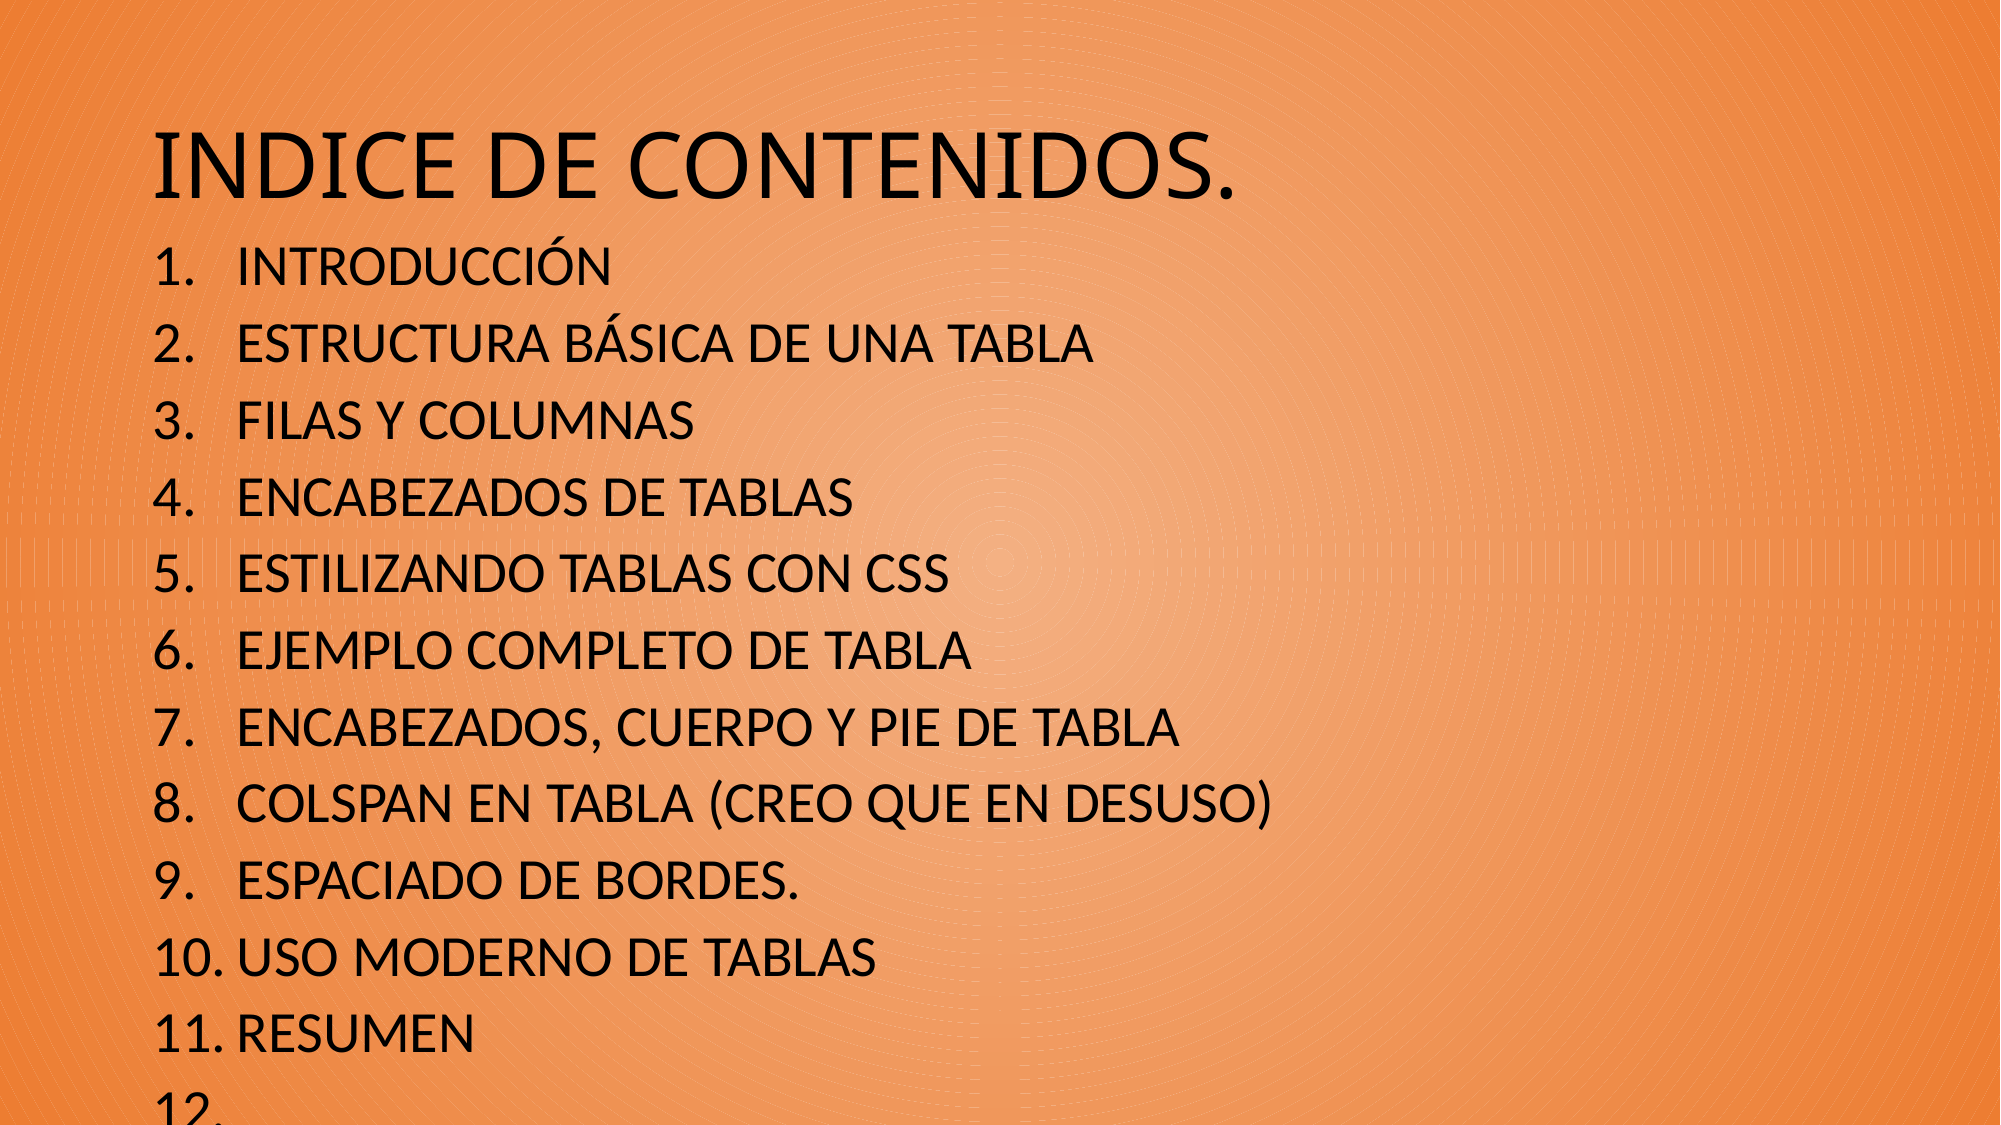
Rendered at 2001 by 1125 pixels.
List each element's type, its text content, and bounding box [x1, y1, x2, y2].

title INDICE DE CONTENIDOS. [137, 59, 1863, 233]
list INTRODUCCIÓN ESTRUCTURA BÁSICA DE UNA TABLA FILAS Y COLUMNAS ENCABEZADOS DE TABLAS ESTILIZANDO TABLAS CON CSS EJEMPLO COMPLETO DE TABLA ENCABEZADOS, CUERPO Y PIE DE TABLA COLSPAN EN TABLA (CREO QUE EN DESUSO) ESPACIADO DE BORDES. USO MODERNO DE TABLAS RESUMEN [137, 233, 1863, 1125]
